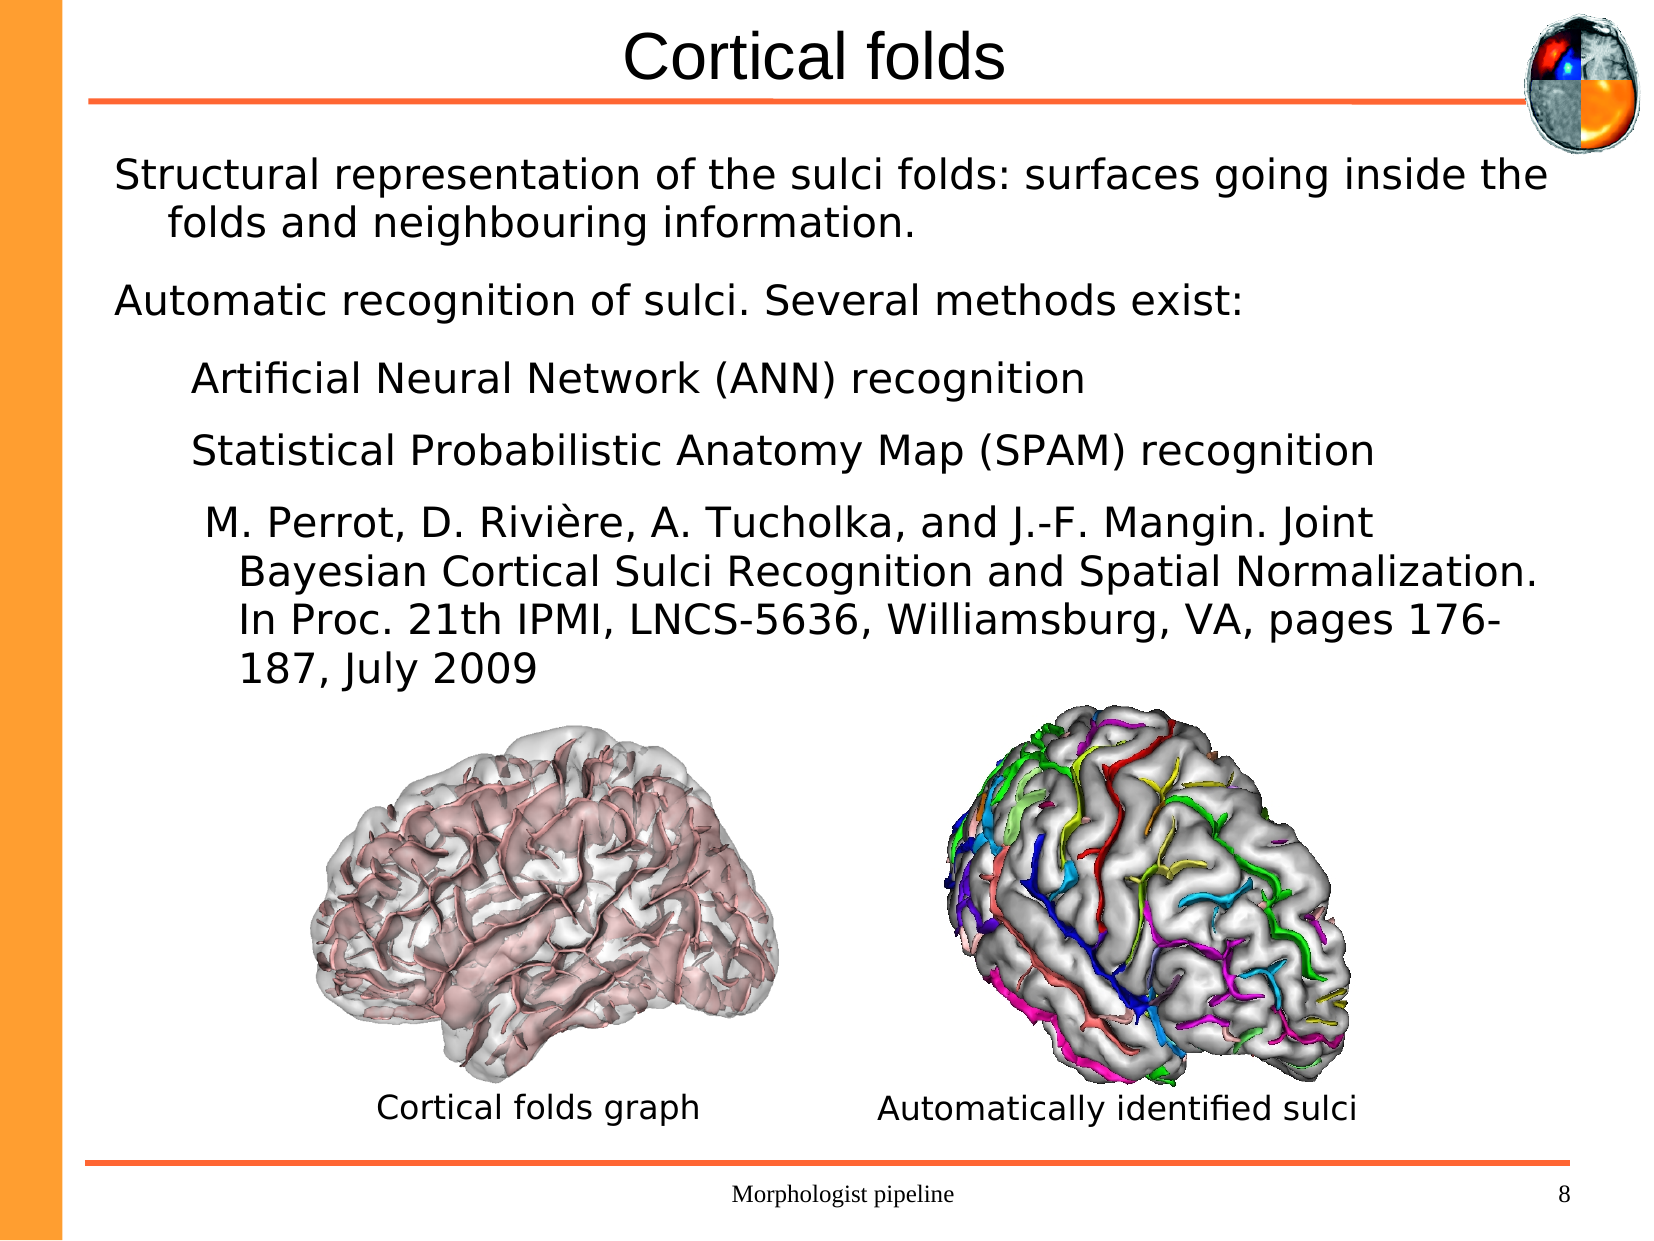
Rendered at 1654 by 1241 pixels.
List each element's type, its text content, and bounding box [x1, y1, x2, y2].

list Structural representation of the sulci folds: surfaces going inside the folds and neighbouring information. Automatic recognition of sulci. Several methods exist: Artificial Neural Network (ANN) recognition Statistical Probabilistic Anatomy Map (SPAM) recognition M. Perrot, D. Rivière, A. Tucholka, and J.-F. Mangin. Joint Bayesian Cortical Sulci Recognition and Spatial Normalization. In Proc. 21th IPMI, LNCS-5636, Williamsburg, VA, pages 176-187, July 2009 [96, 150, 1564, 1094]
picture [861, 673, 1376, 1128]
picture [291, 724, 786, 1086]
picture [1523, 13, 1642, 156]
title Cortical folds [120, 19, 1510, 94]
